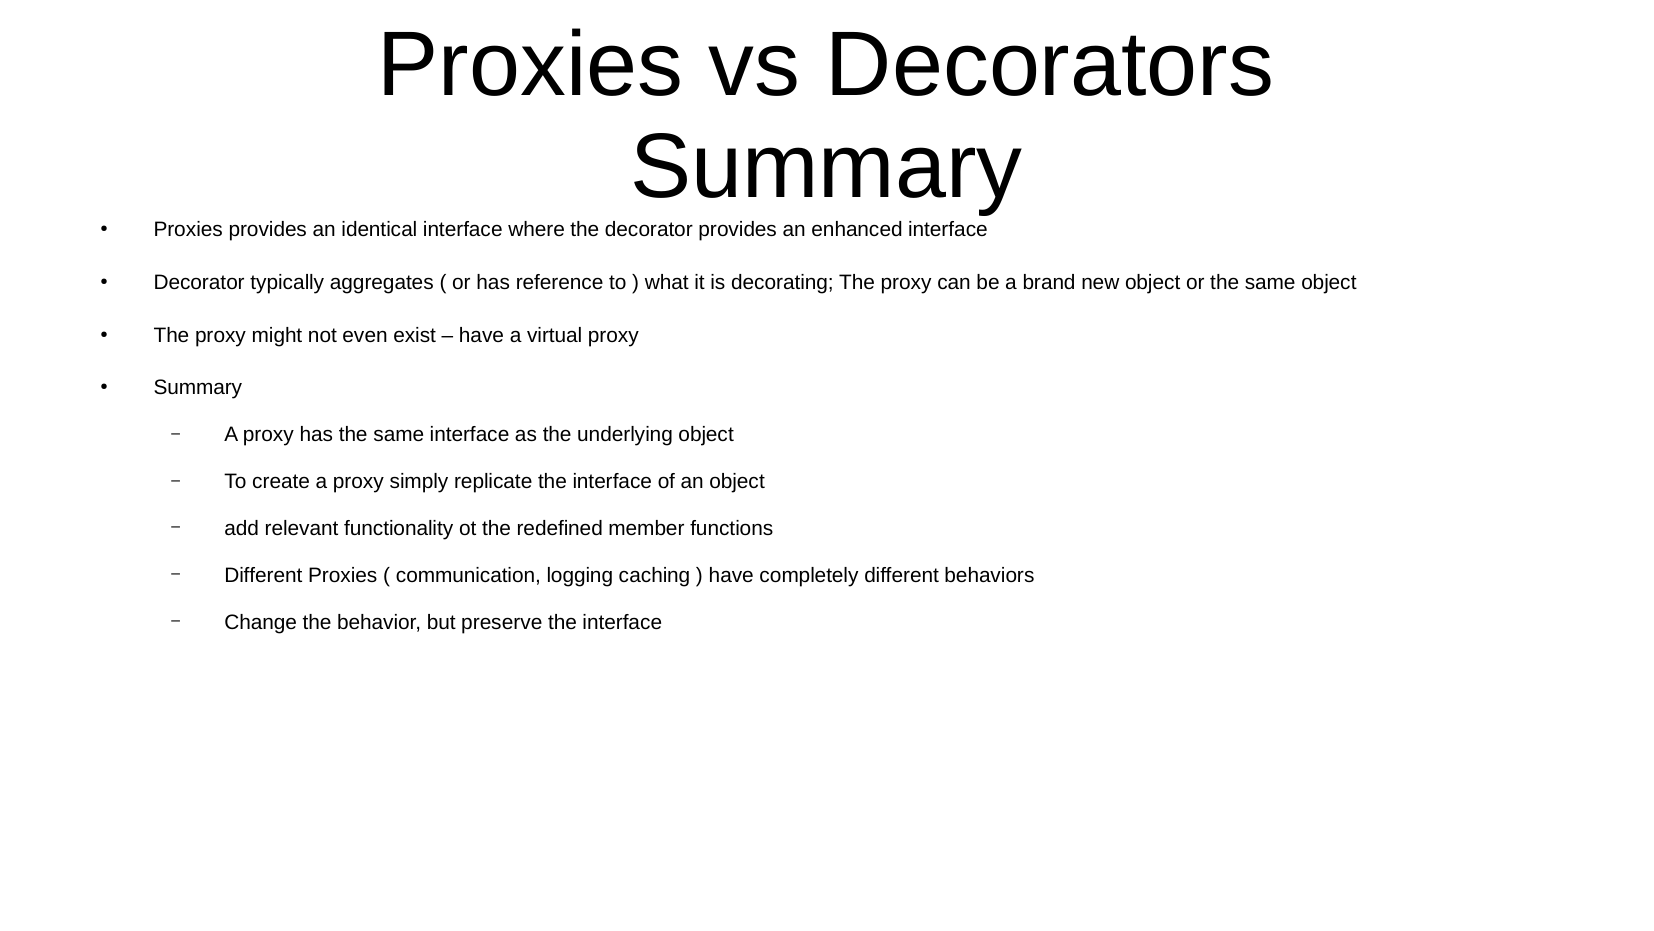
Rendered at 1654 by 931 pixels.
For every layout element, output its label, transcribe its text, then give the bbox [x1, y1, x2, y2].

list Proxies provides an identical interface where the decorator provides an enhanced interface Decorator typically aggregates ( or has reference to ) what it is decorating; The proxy can be a brand new object or the same object The proxy might not even exist – have a virtual proxy Summary A proxy has the same interface as the underlying object To create a proxy simply replicate the interface of an object add relevant functionality ot the redefined member functions Different Proxies ( communication, logging caching ) have completely different behaviors Change the behavior, but preserve the interface [82, 217, 1636, 916]
title Proxies vs Decorators Summary [82, 12, 1571, 217]
